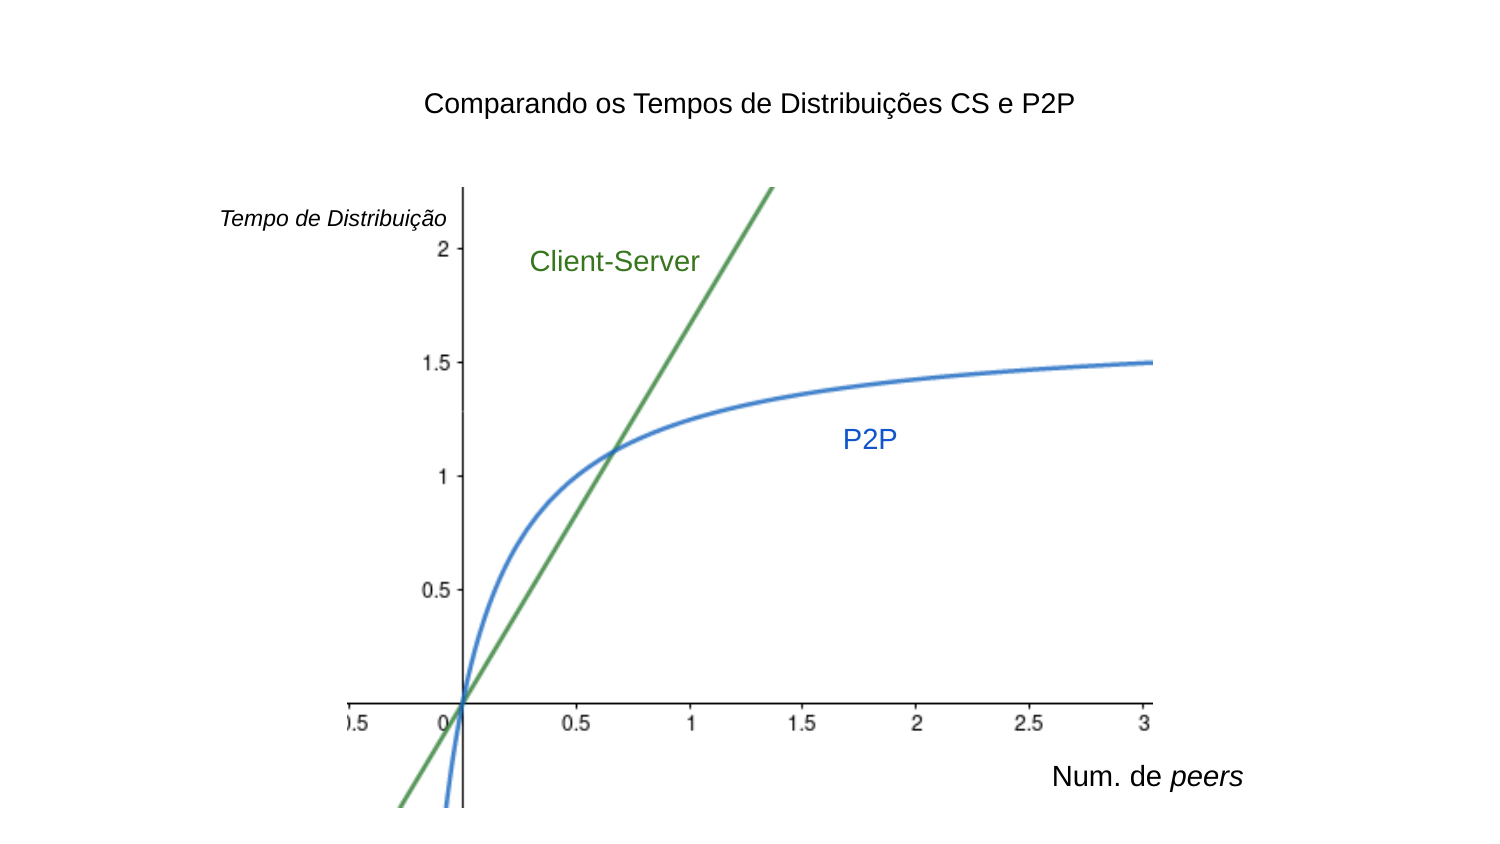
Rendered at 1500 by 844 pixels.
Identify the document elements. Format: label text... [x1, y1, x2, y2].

picture [347, 187, 1153, 809]
text_box Client-Server [514, 227, 720, 293]
text_box Tempo de Distribuição [204, 188, 469, 246]
title Comparando os Tempos de Distribuições CS e P2P [51, 72, 1449, 167]
text_box Num. de peers [1036, 742, 1500, 808]
text_box P2P [828, 404, 922, 470]
